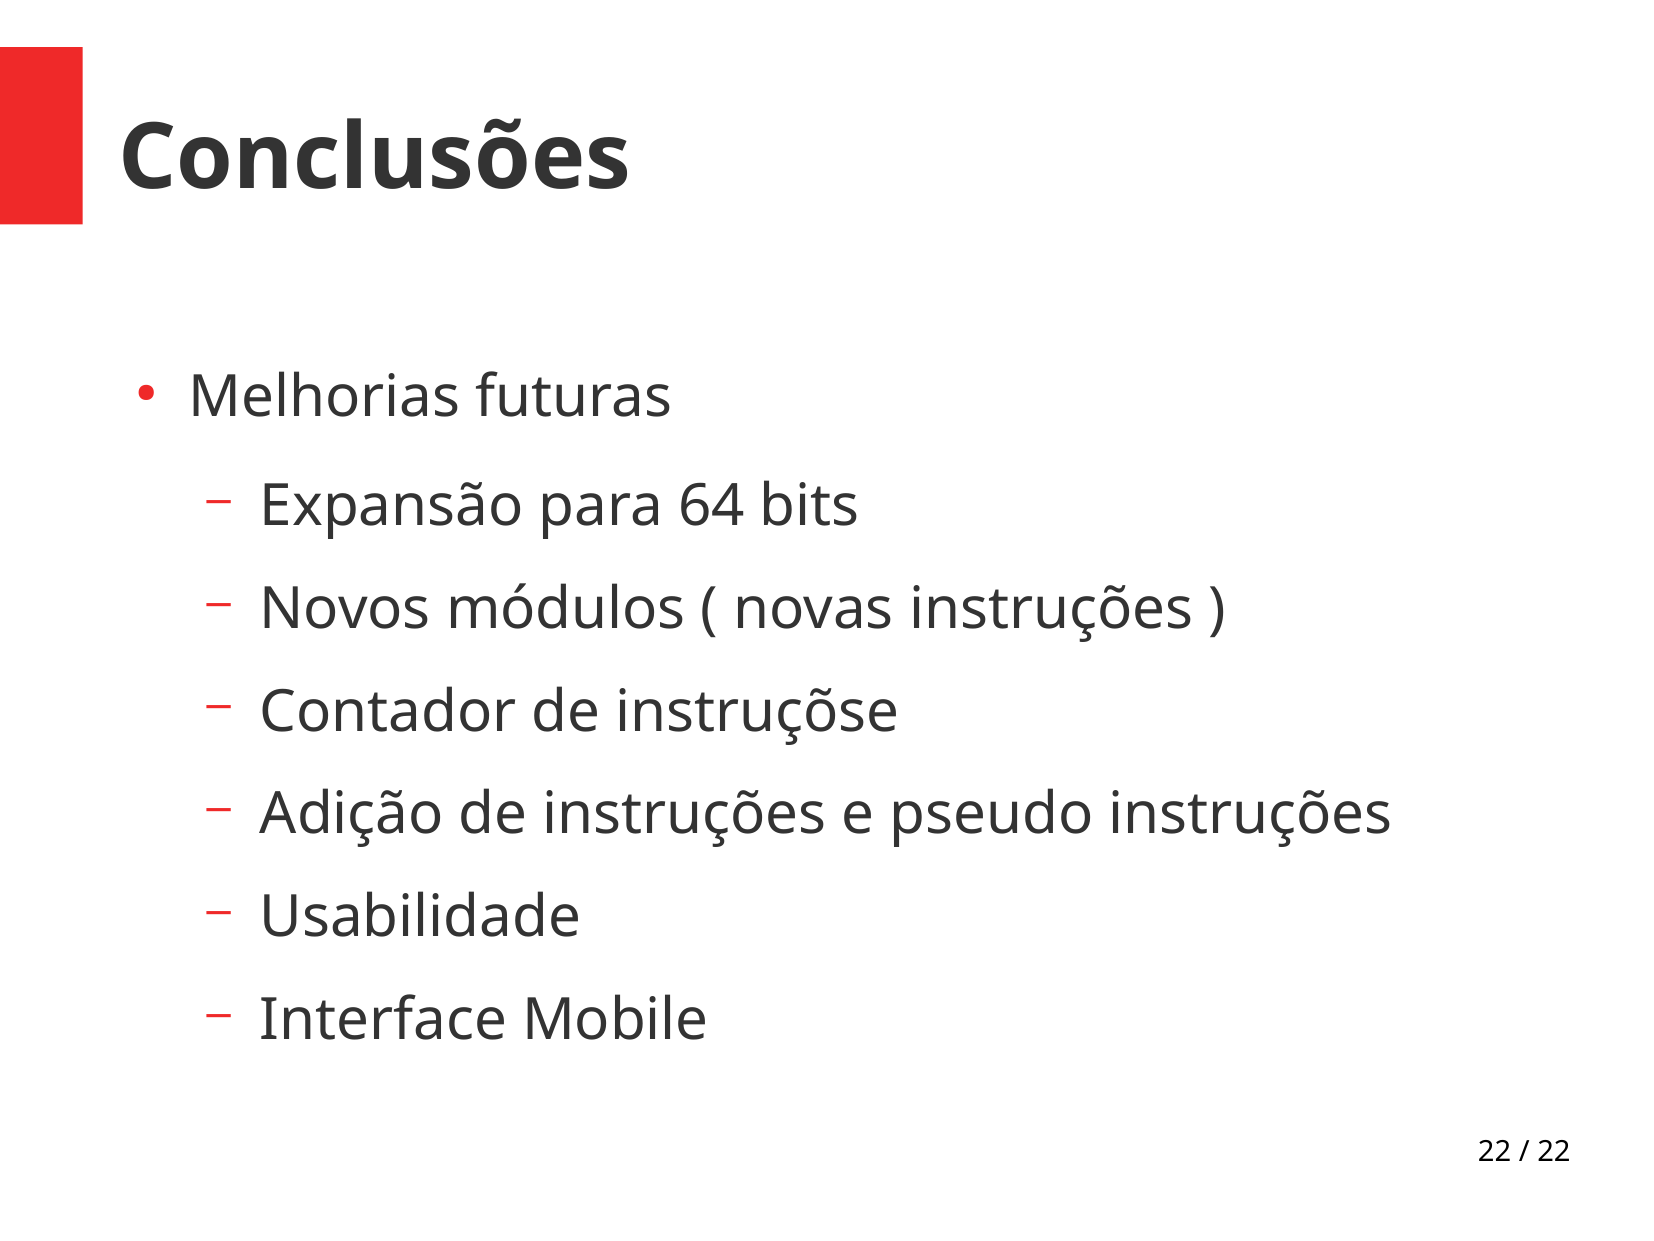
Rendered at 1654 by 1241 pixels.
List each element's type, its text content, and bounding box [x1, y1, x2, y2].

title Conclusões [118, 49, 1571, 257]
list Melhorias futuras Expansão para 64 bits Novos módulos ( novas instruções ) Contador de instruçõse Adição de instruções e pseudo instruções Usabilidade Interface Mobile [118, 354, 1536, 1074]
